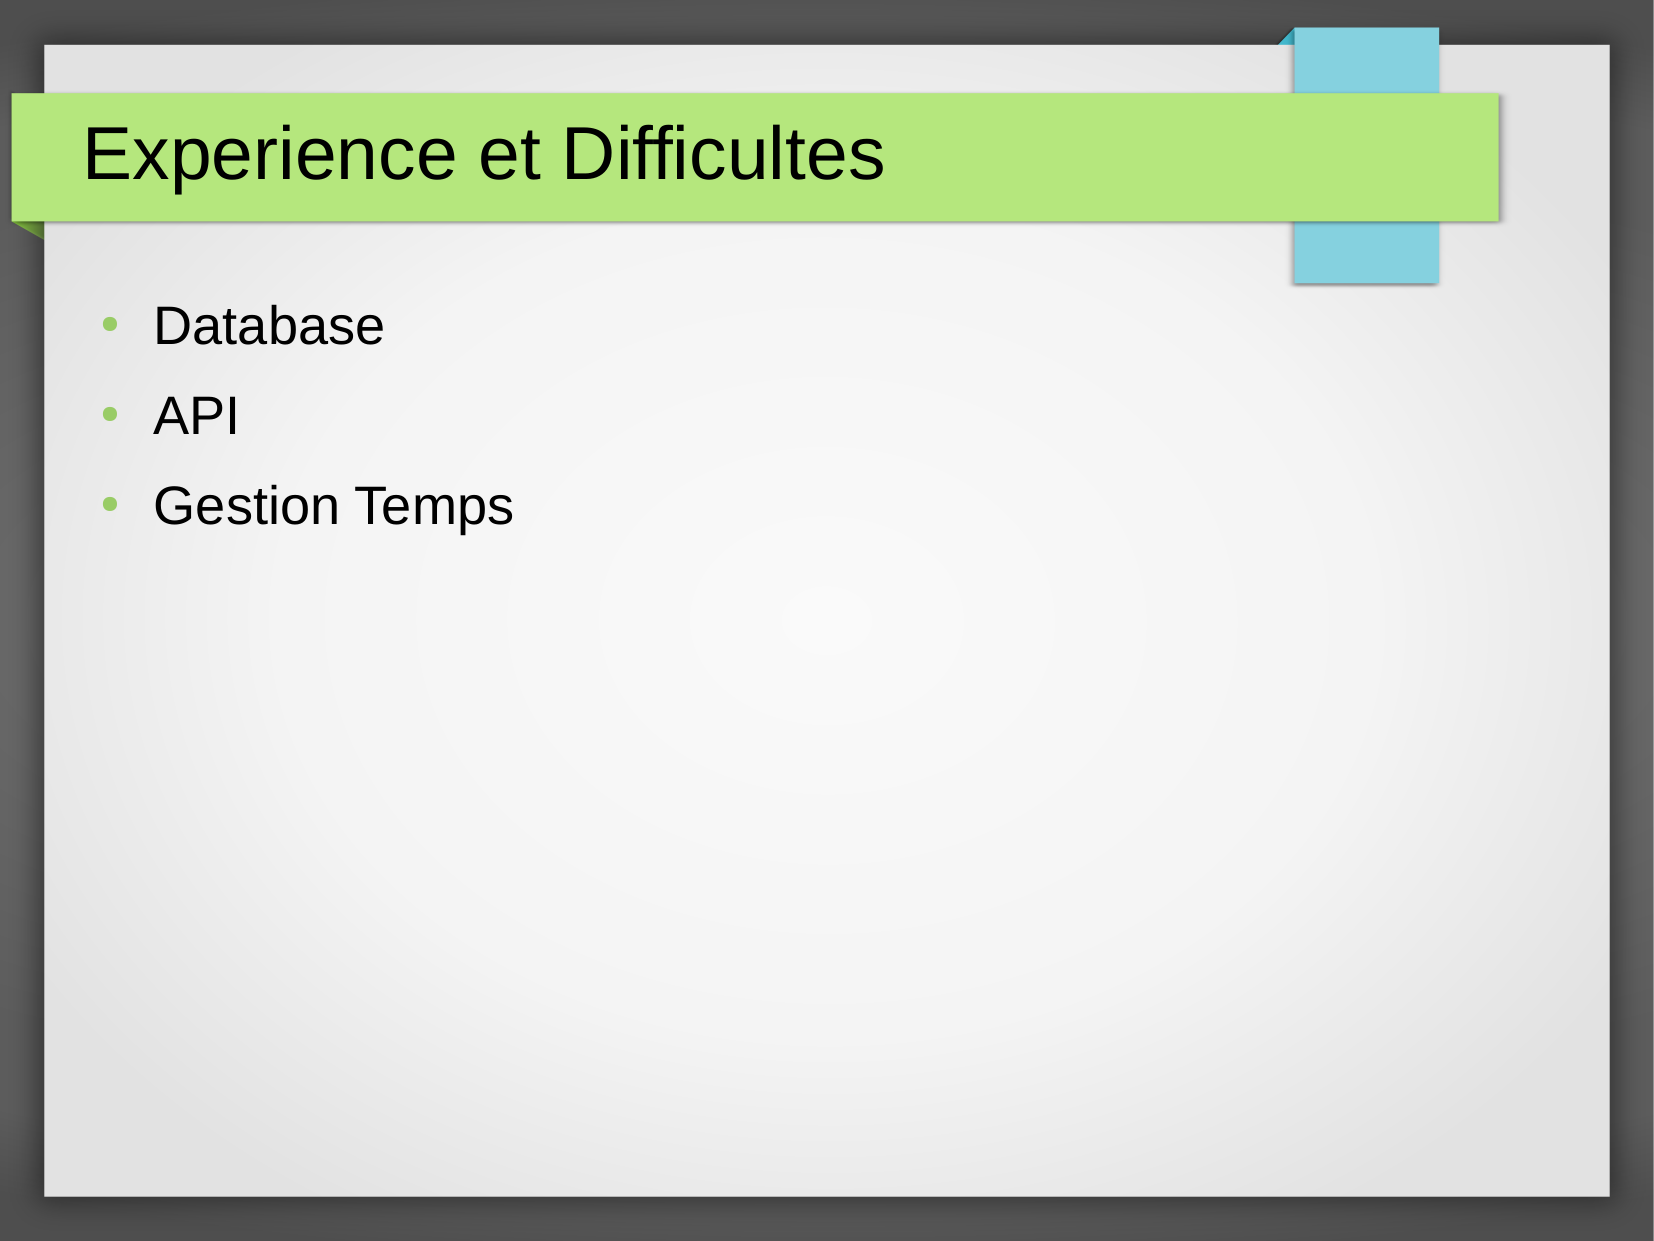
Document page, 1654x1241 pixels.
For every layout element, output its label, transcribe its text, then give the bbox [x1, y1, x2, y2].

title Experience et Difficultes [82, 94, 1264, 213]
picture [0, 0, 1654, 1241]
list Database API Gestion Temps [82, 295, 1571, 1015]
